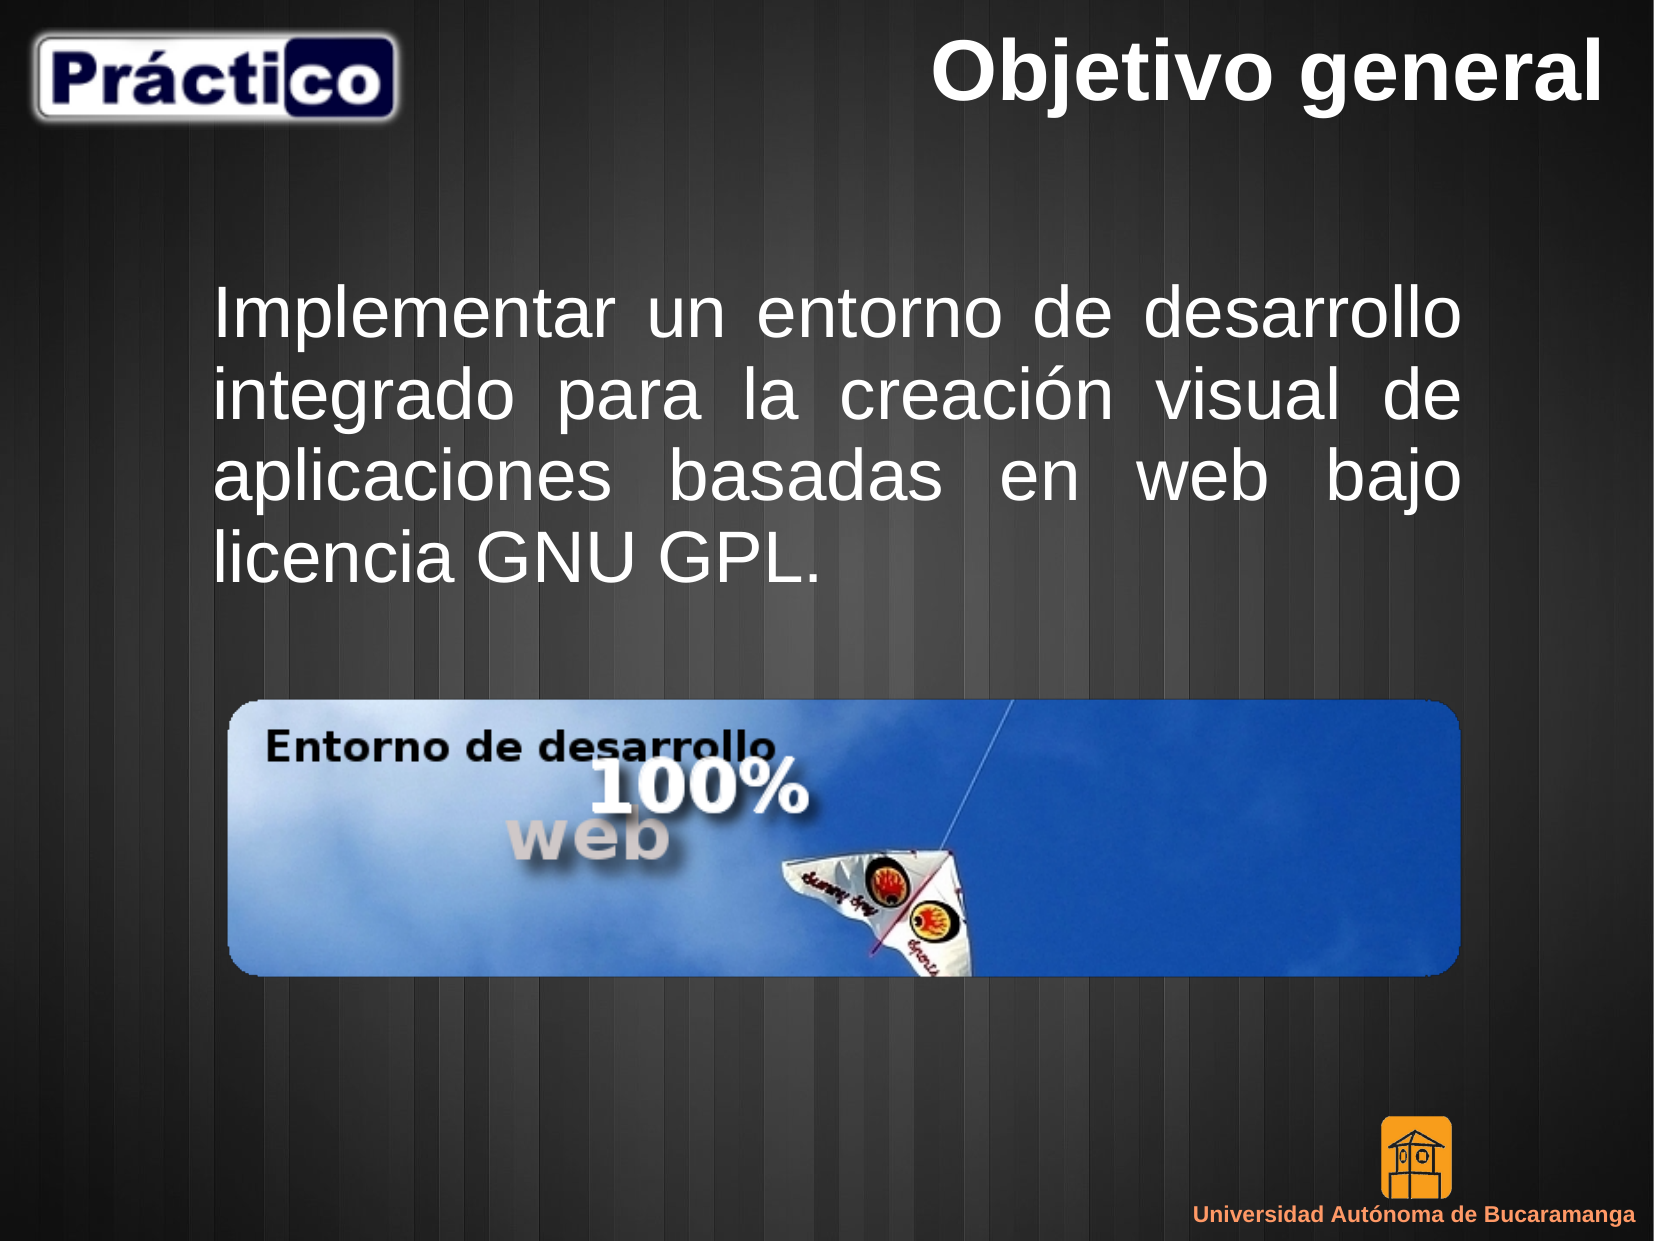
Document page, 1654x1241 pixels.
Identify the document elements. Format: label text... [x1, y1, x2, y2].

picture [0, 0, 1654, 1241]
title Objetivo general [466, 17, 1607, 125]
text_box Universidad Autónoma de Bucaramanga [1192, 1173, 1654, 1241]
subtitle Implementar un entorno de desarrollo integrado para la creación visual de aplicaciones basadas en web bajo licencia GNU GPL. [212, 255, 1465, 615]
